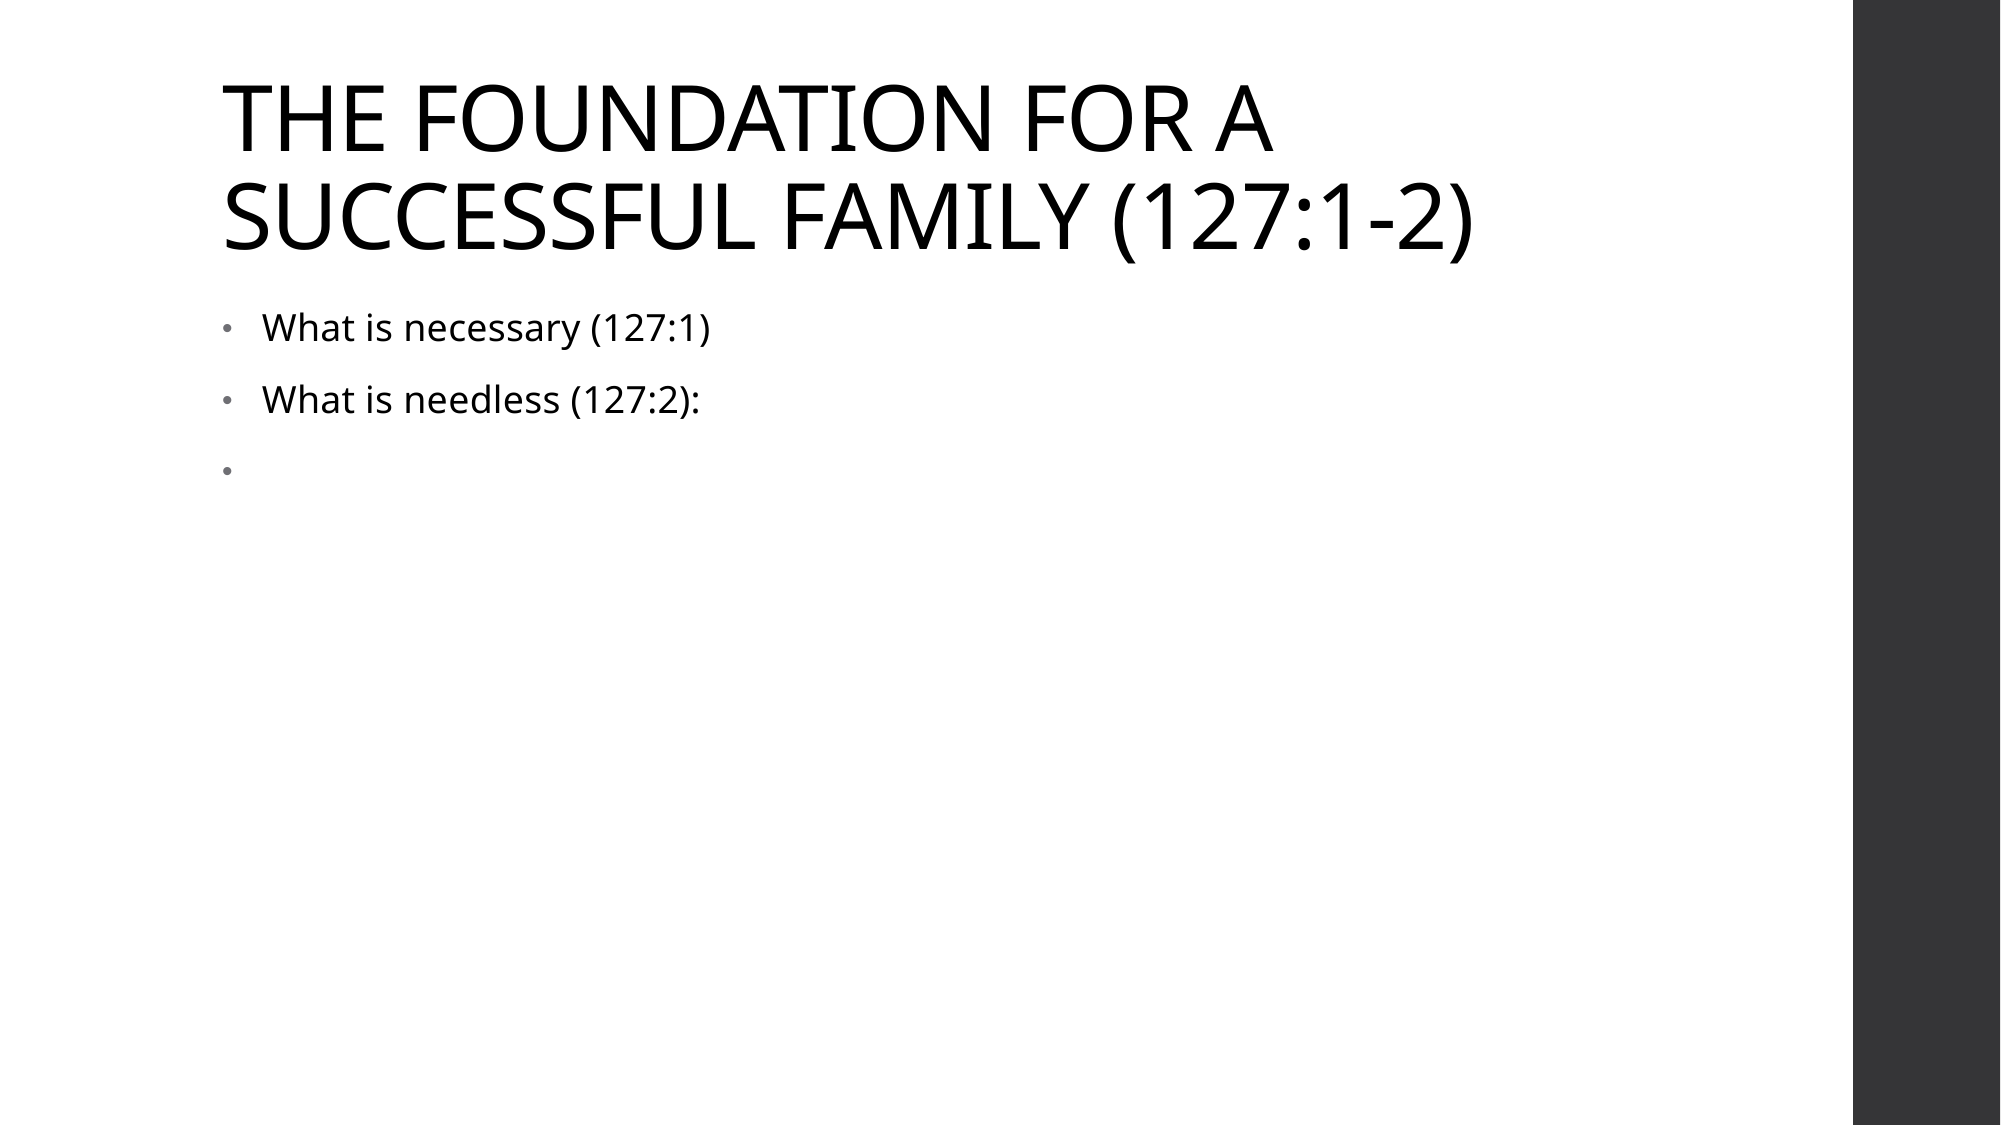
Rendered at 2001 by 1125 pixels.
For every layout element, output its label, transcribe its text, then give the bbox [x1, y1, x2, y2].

list What is necessary (127:1) What is needless (127:2): [206, 299, 1617, 1014]
title THE FOUNDATION FOR A SUCCESSFUL FAMILY (127:1-2) [206, 60, 1797, 278]
